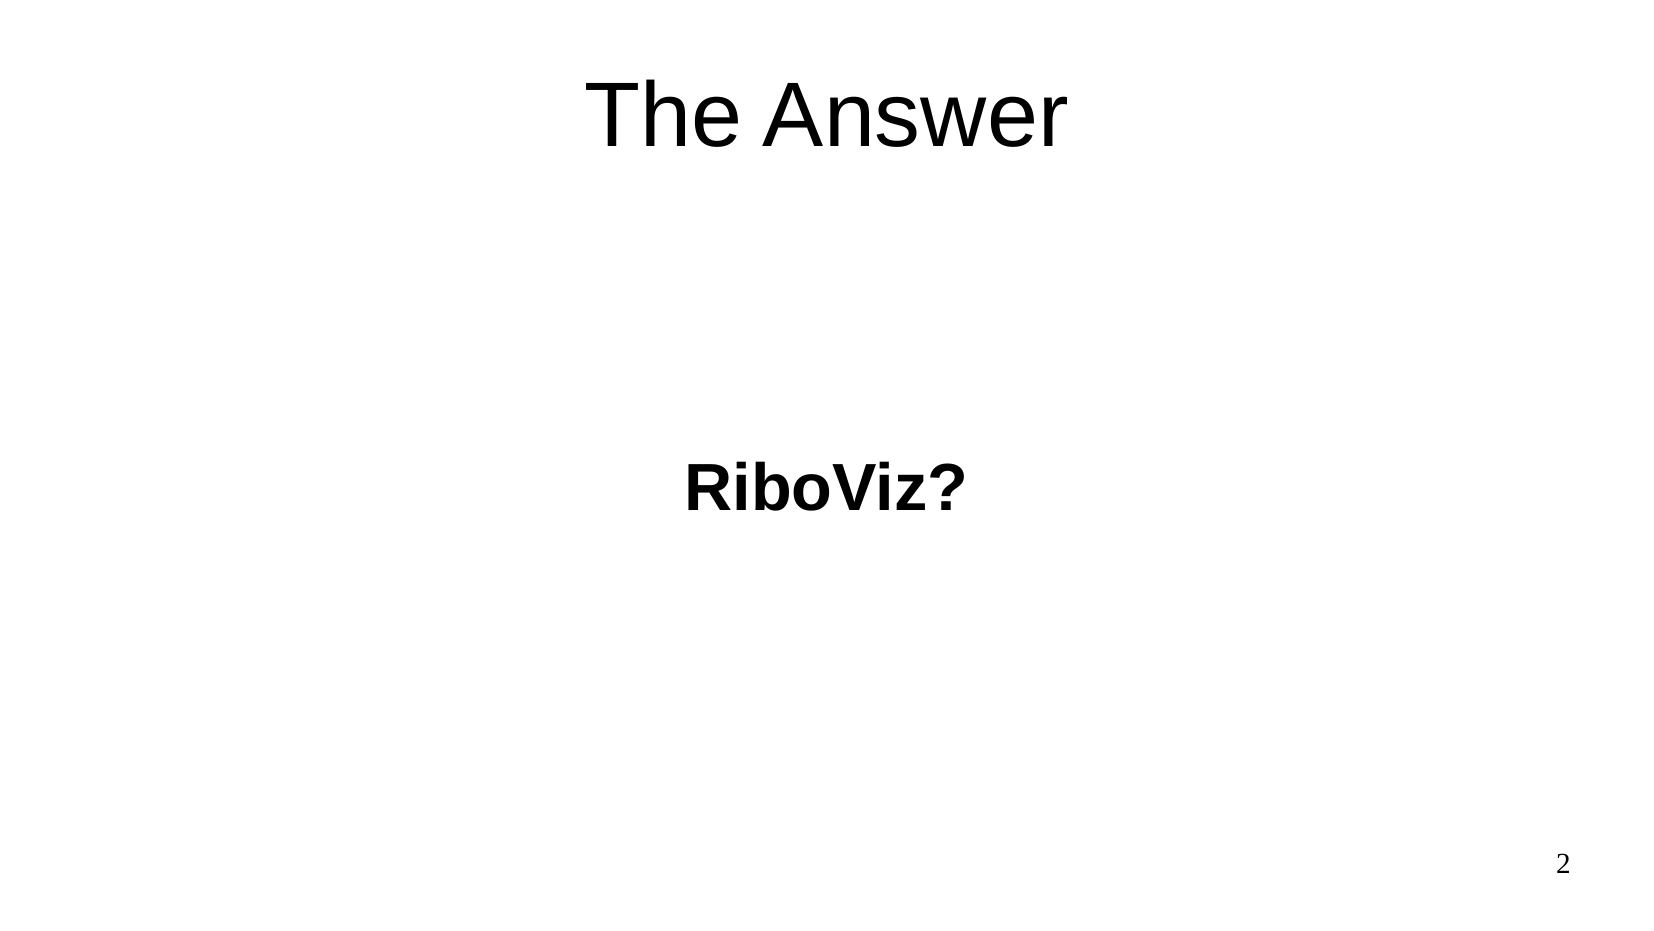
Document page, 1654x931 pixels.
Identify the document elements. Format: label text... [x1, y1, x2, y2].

subtitle RiboViz? [82, 217, 1571, 758]
title The Answer [82, 37, 1571, 193]
